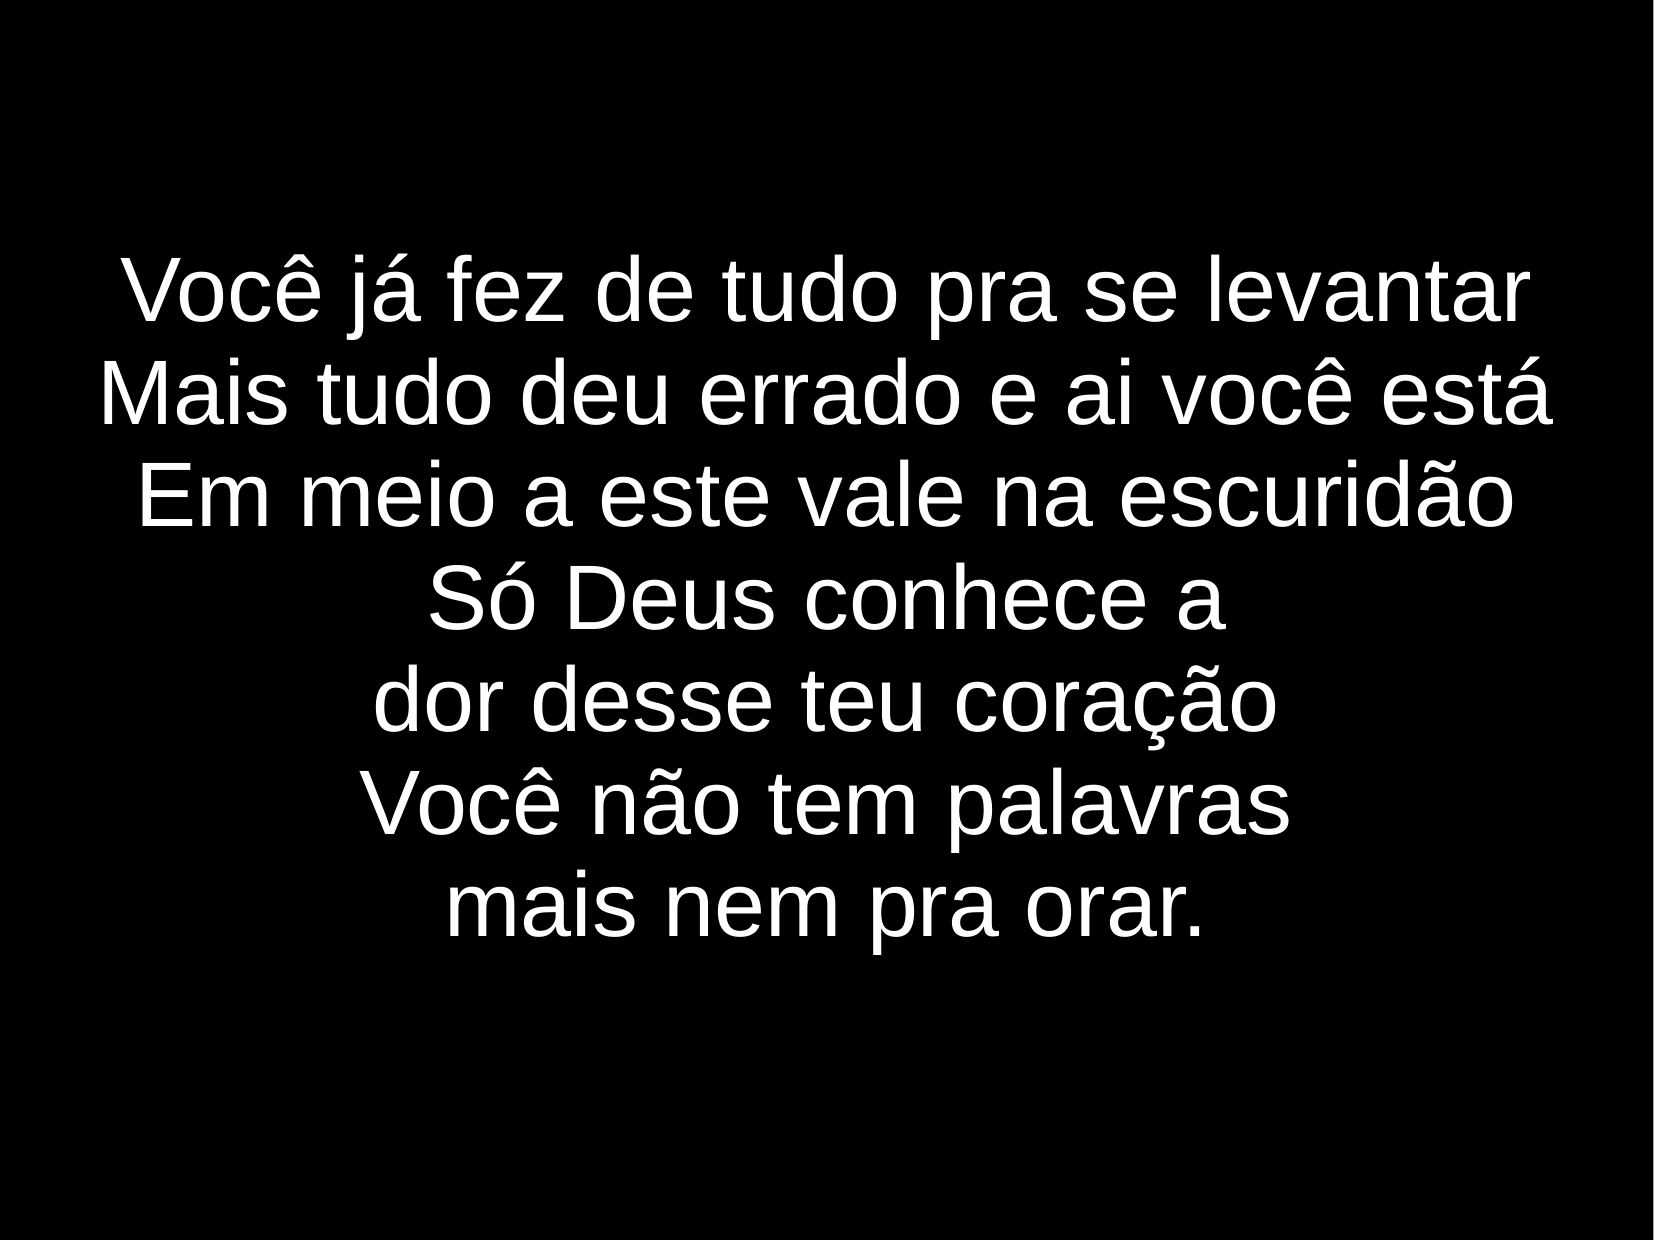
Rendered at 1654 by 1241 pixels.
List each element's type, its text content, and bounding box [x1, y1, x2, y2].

subtitle Você já fez de tudo pra se levantar Mais tudo deu errado e ai você está Em meio a este vale na escuridão Só Deus conhece a dor desse teu coração Você não tem palavras mais nem pra orar. [82, 49, 1571, 1146]
